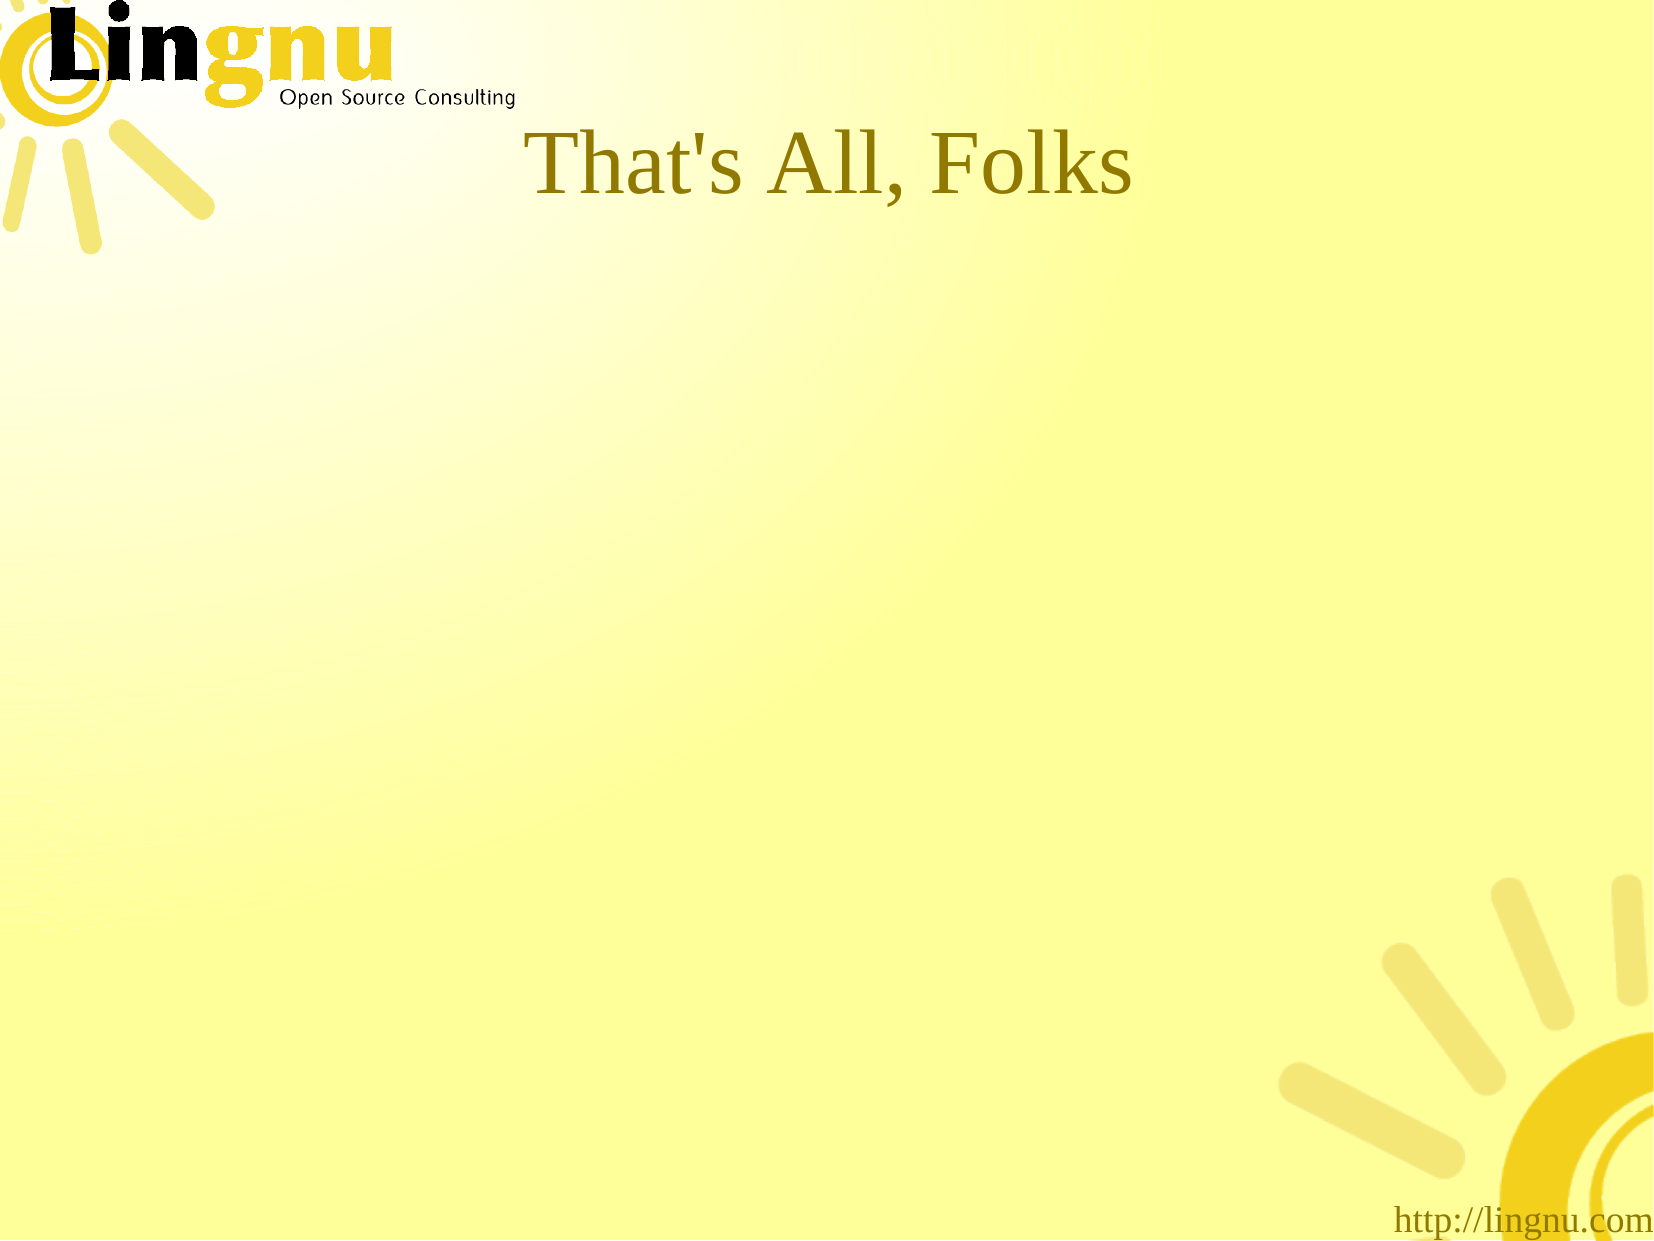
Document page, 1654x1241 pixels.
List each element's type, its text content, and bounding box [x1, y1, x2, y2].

picture [1256, 871, 1654, 1241]
title That's All, Folks [123, 58, 1536, 266]
picture [0, 0, 516, 256]
